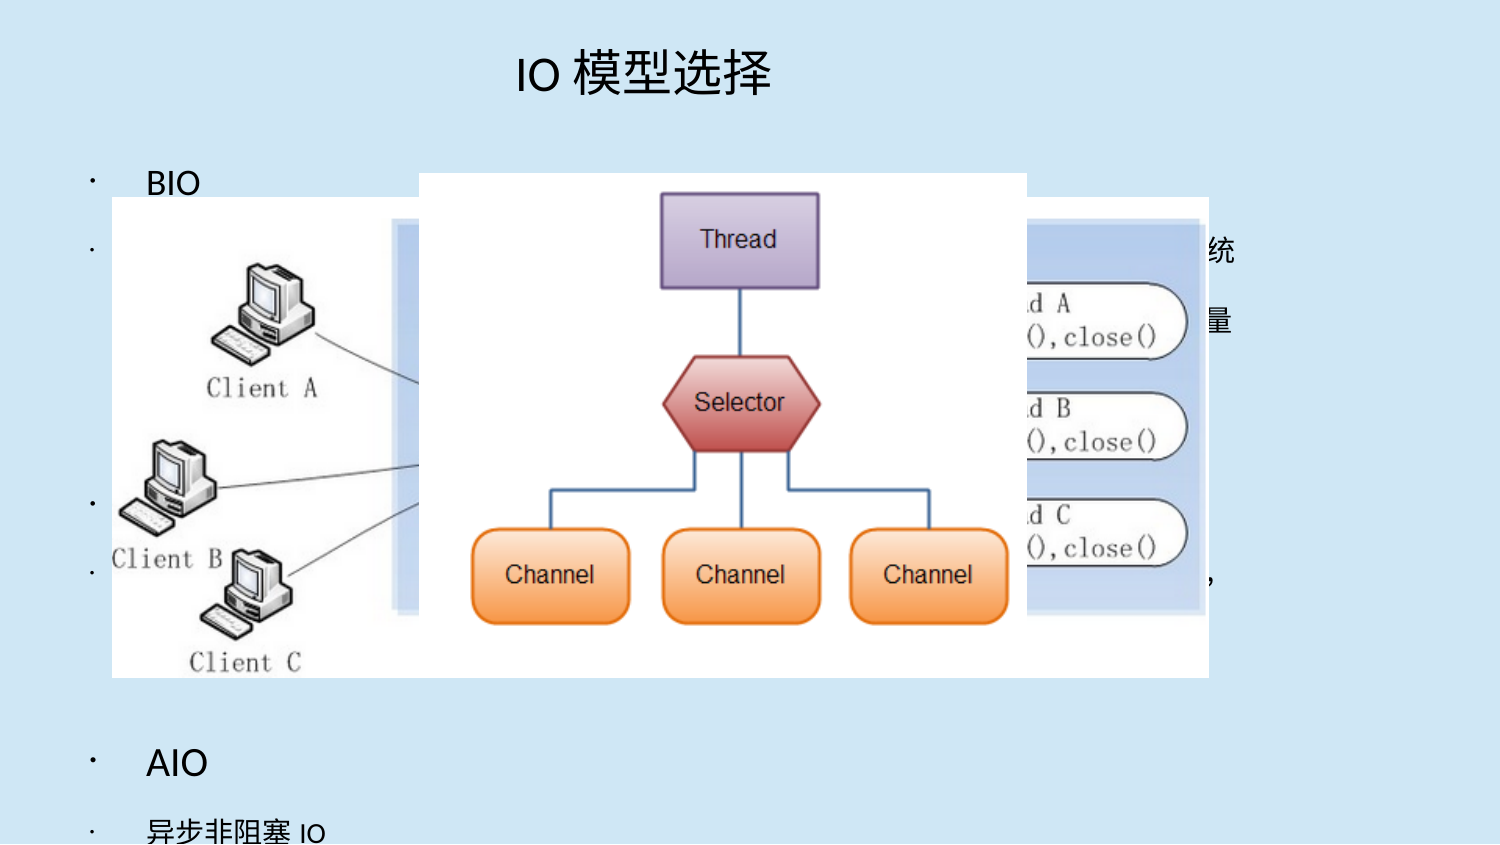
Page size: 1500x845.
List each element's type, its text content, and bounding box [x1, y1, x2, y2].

title IO模型选择 [135, 33, 1152, 103]
list BIO 同步阻塞IO，每个TCP连接都占用1个线程，read()在读取到数据之前会阻塞。系统的并发受到JVM能够创建线程数量上限的限制（相同OS下，heap和xss设置越小，可以创建的线程数量越大），线程越多CPU占用时间越多，同时一旦阻塞会导致大量的上下文切换从而无谓地耗费CPU NIO 同步非阻塞IO，一个线程处理所有IO事件并分发，通过事件驱动机制触发IO操作，没有事件时线程可以继续做其他事情 AIO 异步非阻塞IO [75, 150, 1258, 730]
picture [112, 173, 1209, 678]
